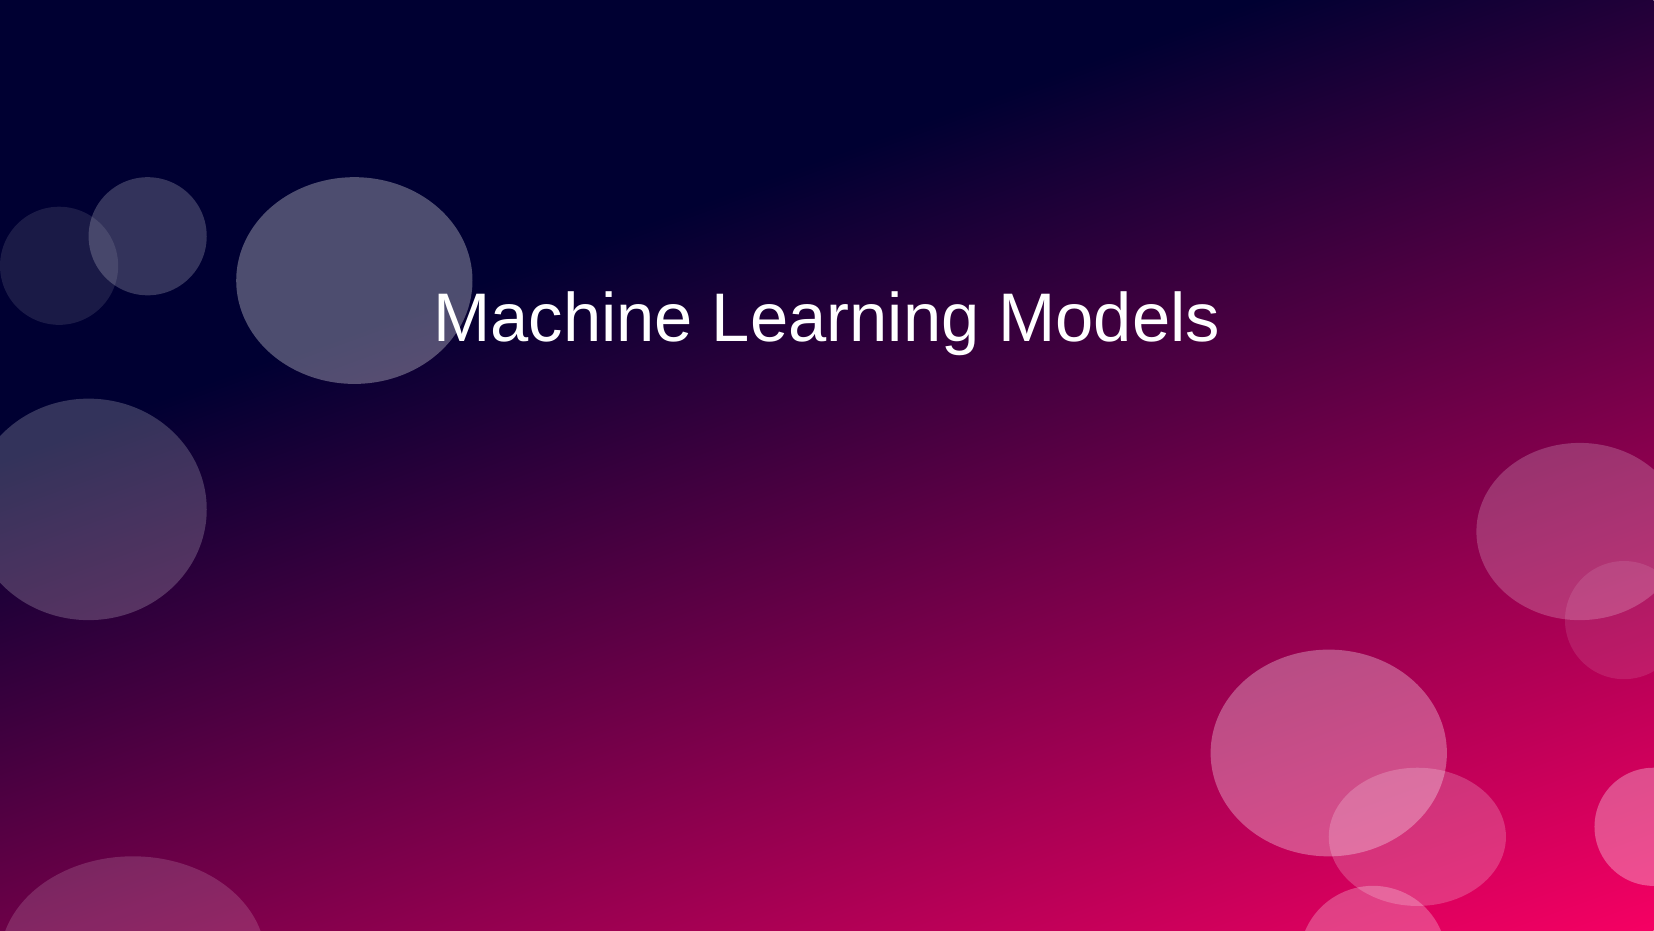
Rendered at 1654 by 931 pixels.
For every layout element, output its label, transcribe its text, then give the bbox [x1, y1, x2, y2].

title Machine Learning Models [88, 236, 1565, 399]
